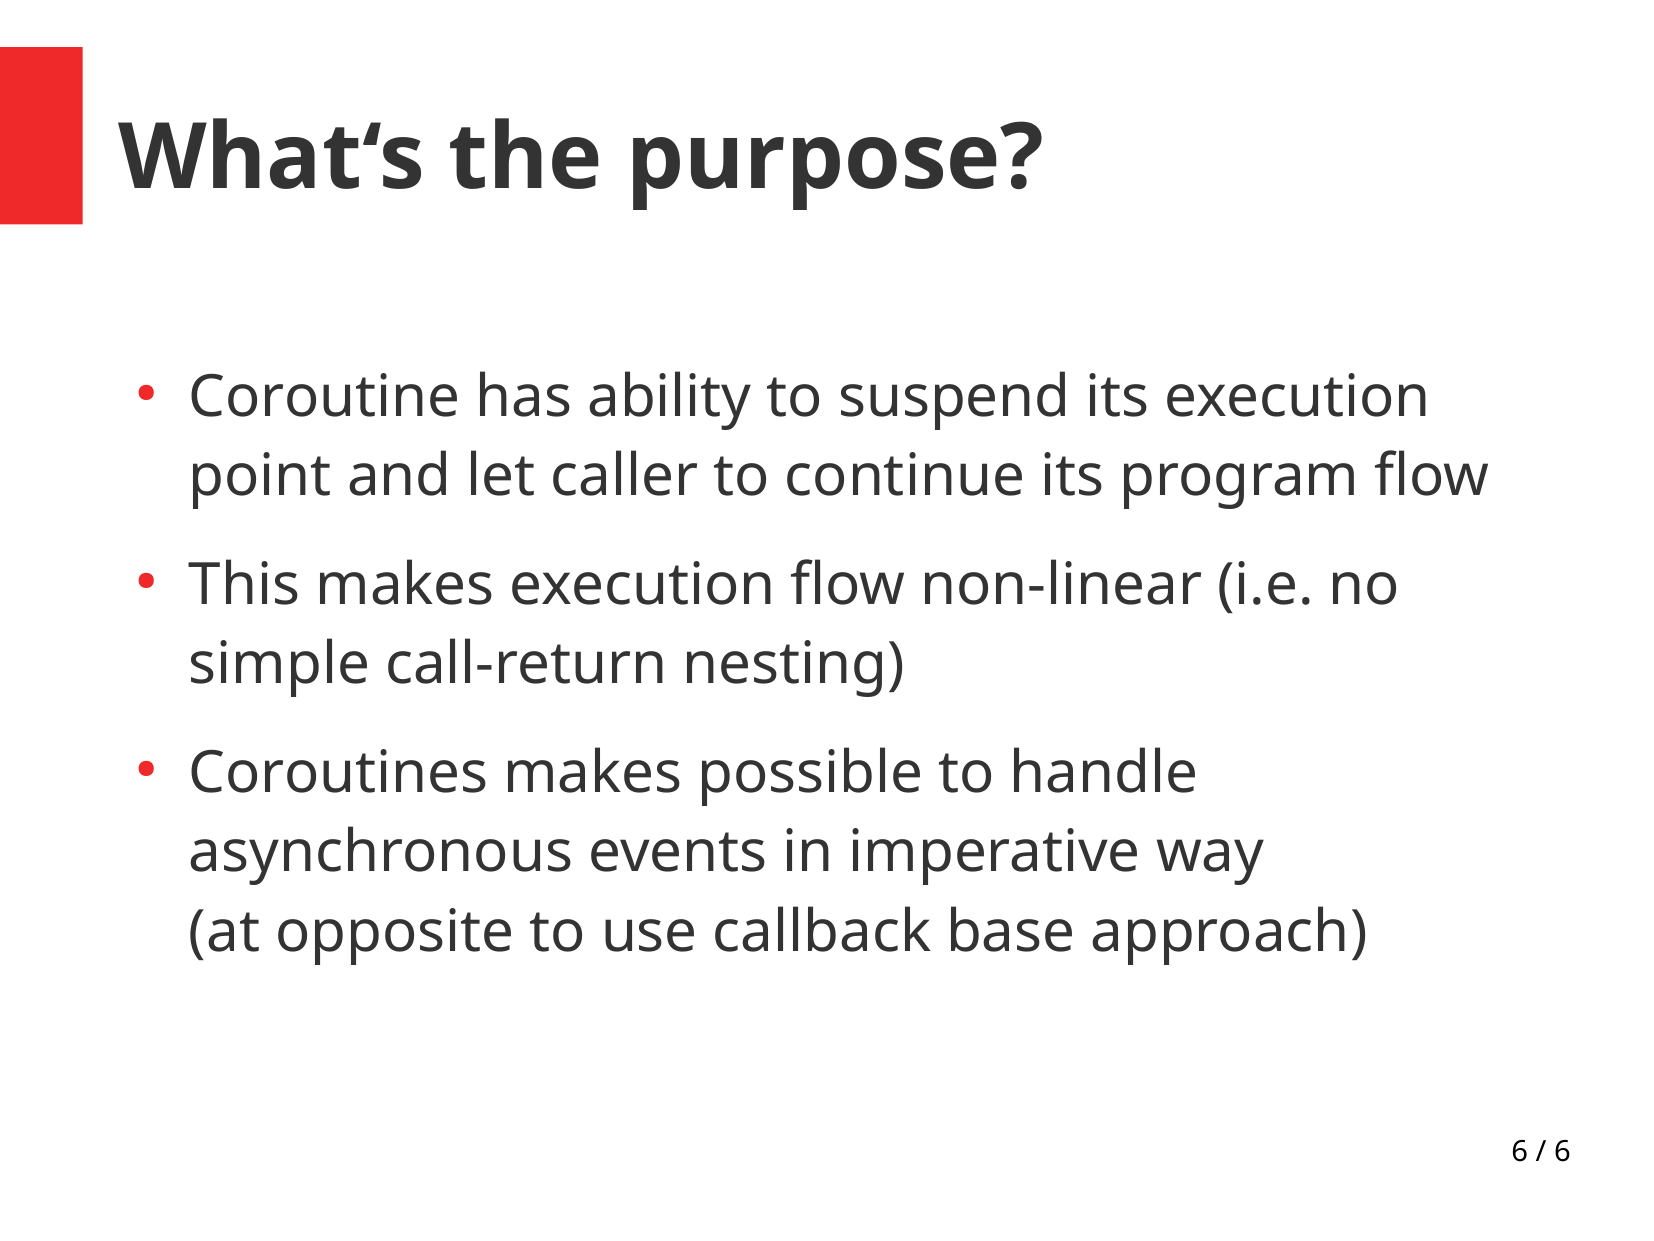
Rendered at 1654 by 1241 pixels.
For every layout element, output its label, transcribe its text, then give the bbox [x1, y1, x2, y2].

list Coroutine has ability to suspend its execution point and let caller to continue its program flow This makes execution flow non-linear (i.e. no simple call-return nesting) Coroutines makes possible to handle asynchronous events in imperative way (at opposite to use callback base approach) [118, 354, 1536, 1074]
title What‘s the purpose? [118, 49, 1571, 257]
